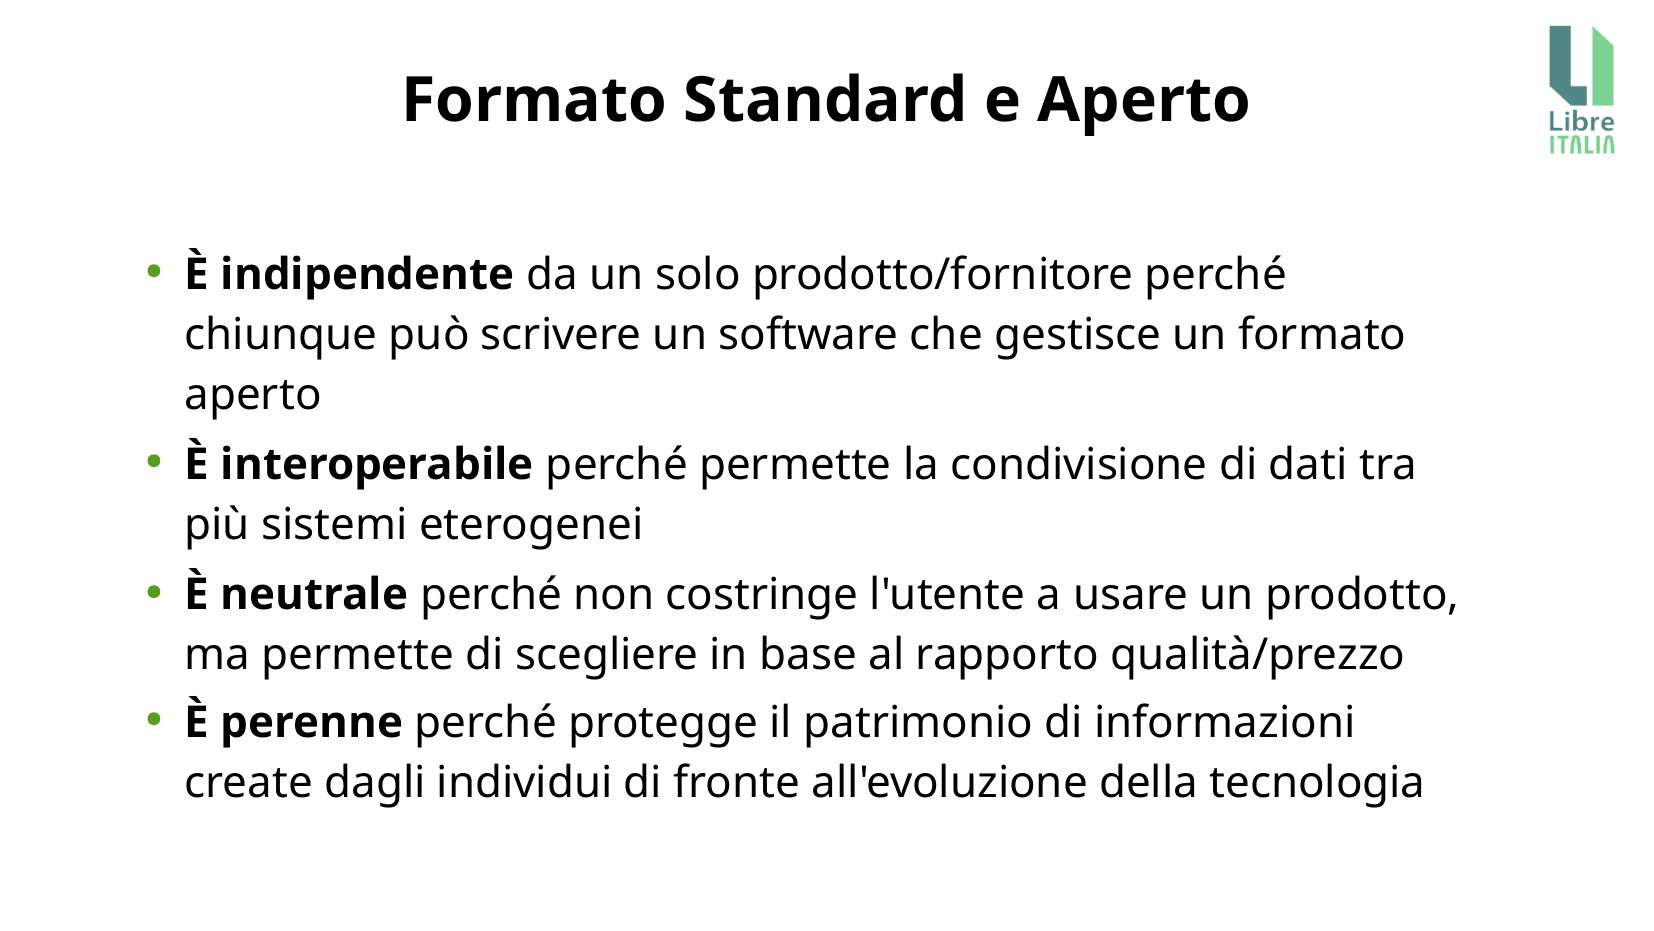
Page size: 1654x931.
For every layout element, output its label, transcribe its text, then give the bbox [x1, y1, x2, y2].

list È indipendente da un solo prodotto/fornitore perché chiunque può scrivere un software che gestisce un formato aperto È interoperabile perché permette la condivisione di dati tra più sistemi eterogenei È neutrale perché non costringe l'utente a usare un prodotto, ma permette di scegliere in base al rapporto qualità/prezzo È perenne perché protegge il patrimonio di informazioni create dagli individui di fronte all'evoluzione della tecnologia [129, 242, 1477, 863]
title Formato Standard e Aperto [129, 44, 1525, 151]
picture [1529, 23, 1632, 158]
